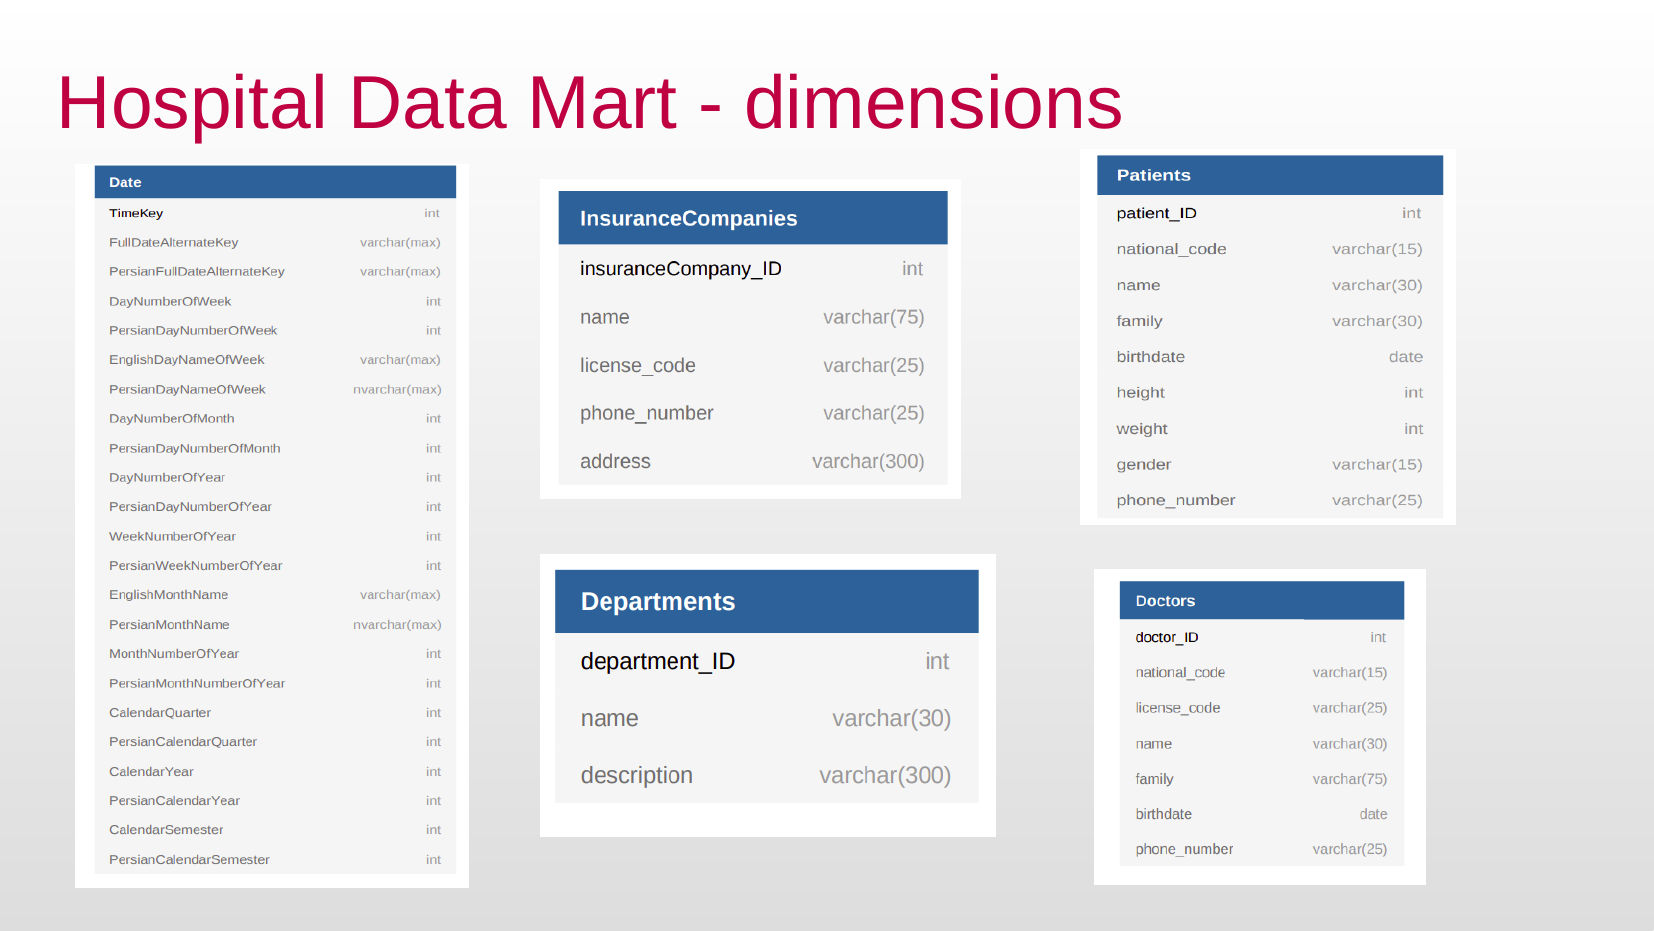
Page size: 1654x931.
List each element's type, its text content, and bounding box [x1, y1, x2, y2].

title Hospital Data Mart - dimensions [56, 24, 1546, 181]
picture [75, 164, 469, 888]
picture [1094, 569, 1426, 886]
picture [1080, 149, 1456, 526]
picture [540, 179, 961, 499]
picture [540, 554, 996, 837]
